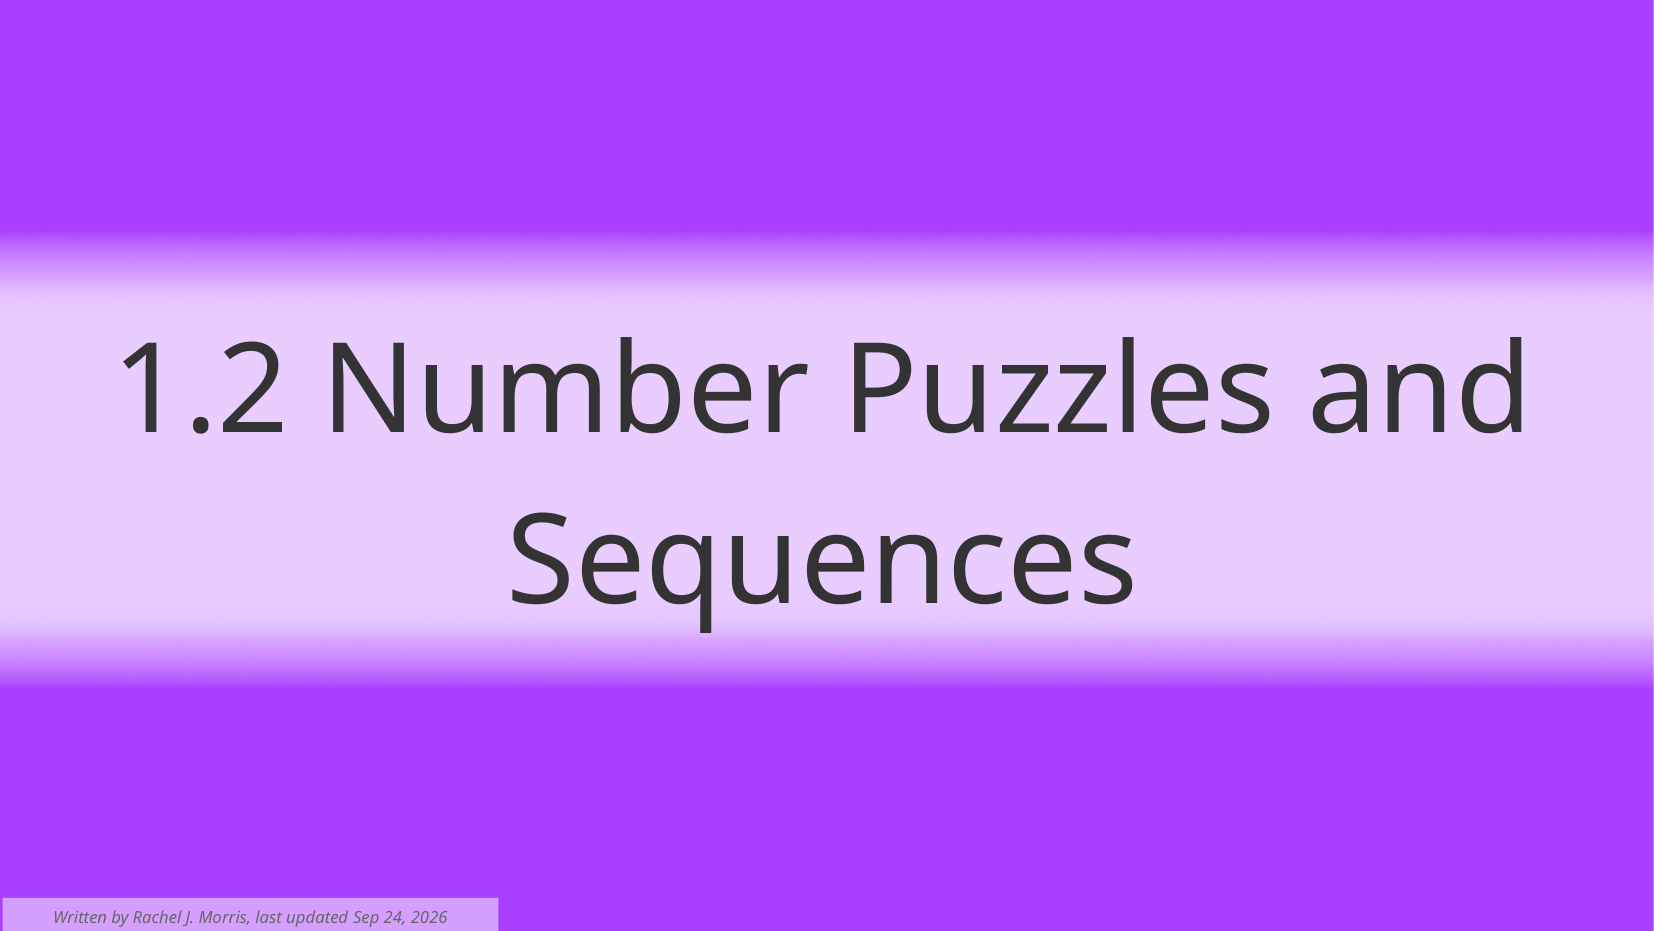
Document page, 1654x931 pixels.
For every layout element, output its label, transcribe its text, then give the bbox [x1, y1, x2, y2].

picture [0, 0, 1654, 931]
title 1.2 Number Puzzles and Sequences [64, 60, 1582, 879]
text_box Written by Rachel J. Morris, last updated Jun 23, 2017 [2, 900, 499, 931]
